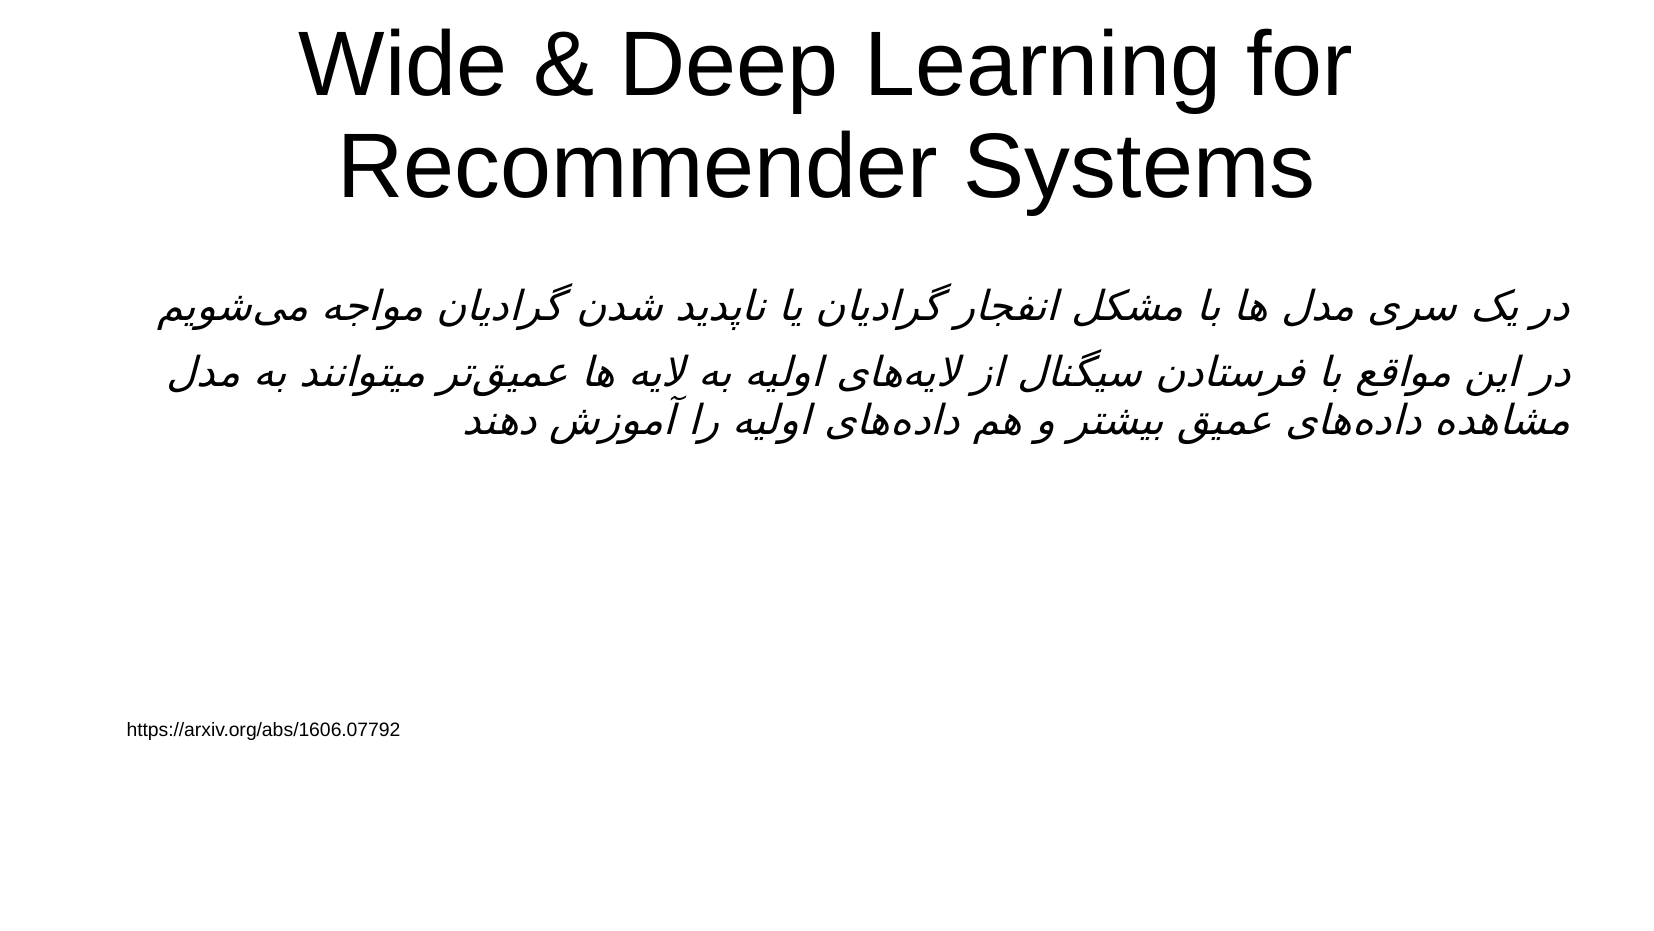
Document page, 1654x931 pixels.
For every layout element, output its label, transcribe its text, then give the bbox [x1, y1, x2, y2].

title Wide & Deep Learning for Recommender Systems [82, 12, 1571, 217]
list در یک سری مدل ها با مشکل انفجار گرادیان یا ناپدید شدن گرادیان مواجه می‌شویم در این مواقع با فرستادن سیگنال از لایه‌های اولیه به لایه ها عمیق‌تر میتوانند به مدل مشاهده داده‌های عمیق بیشتر و هم داده‌های اولیه را آموزش دهند https://arxiv.org/abs/1606.07792 [82, 217, 1571, 758]
